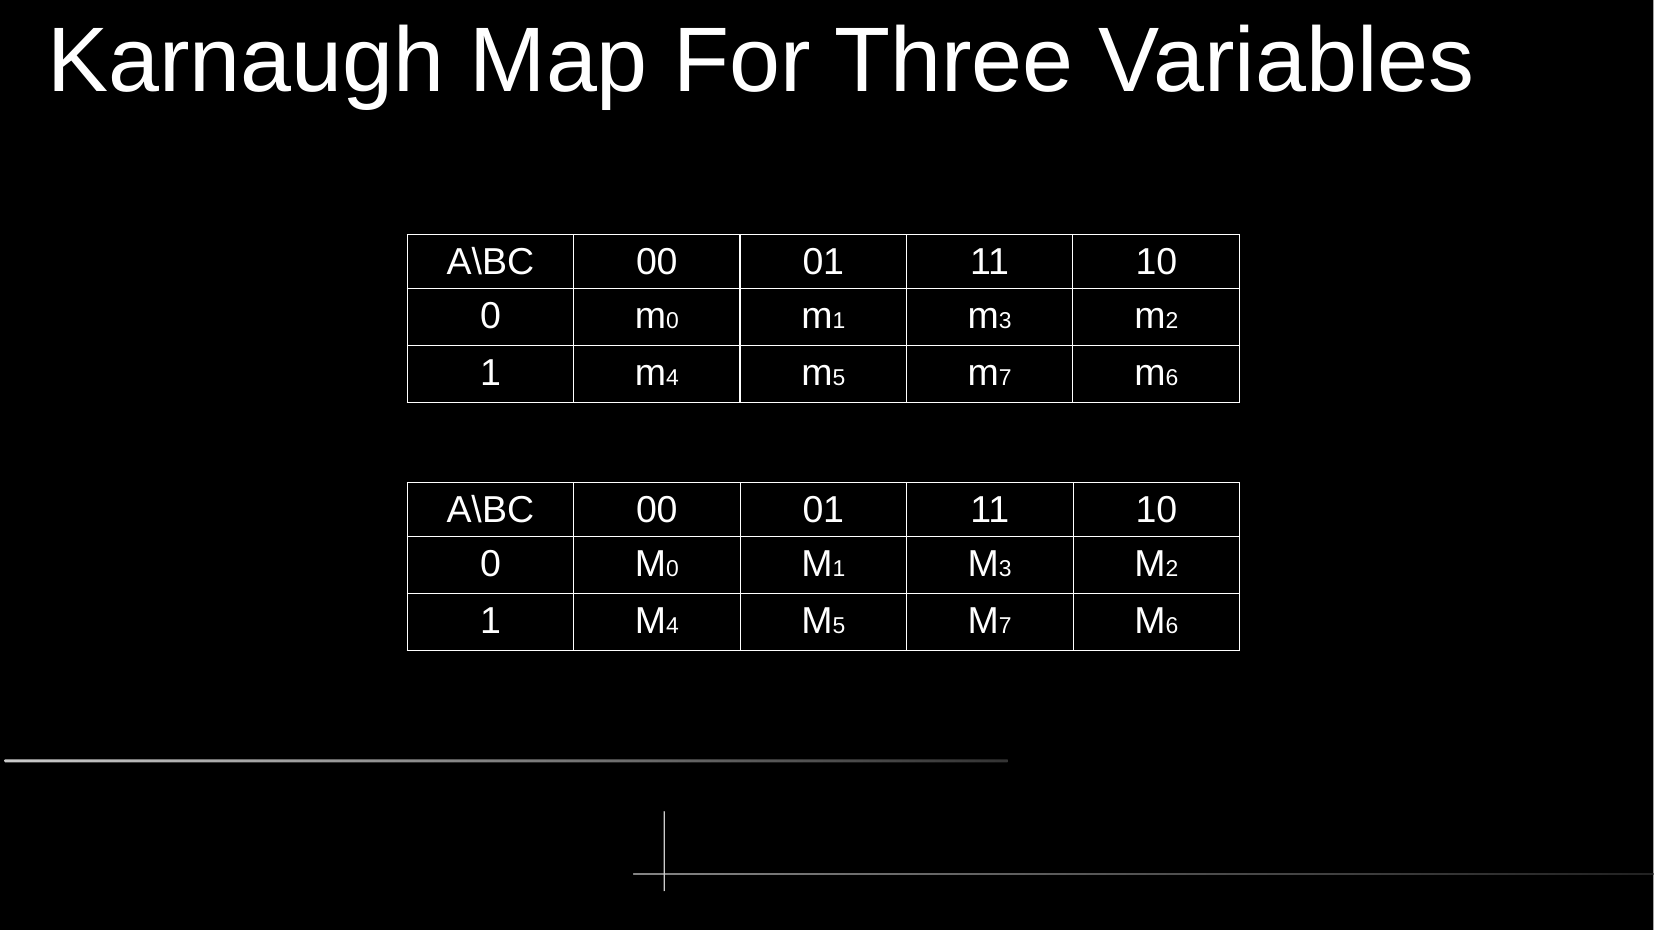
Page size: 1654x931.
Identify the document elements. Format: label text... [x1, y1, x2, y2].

table_cell M7 [907, 594, 1073, 650]
table_header 01 [741, 235, 906, 288]
table_cell m2 [1073, 289, 1239, 345]
table_header A\BC [408, 235, 573, 288]
table_cell M0 [574, 537, 740, 593]
table_cell M5 [741, 594, 906, 650]
table_cell M4 [574, 594, 740, 650]
table_cell 0 [408, 289, 573, 345]
table_cell m7 [907, 346, 1072, 402]
table_header 00 [574, 483, 740, 536]
table_cell M2 [1074, 537, 1239, 593]
table_header A\BC [408, 483, 573, 536]
table_cell m1 [741, 289, 906, 345]
table_cell 1 [408, 346, 573, 402]
table_header 01 [741, 483, 906, 536]
table_cell 1 [408, 594, 573, 650]
table_header 10 [1074, 483, 1239, 536]
table_cell m6 [1073, 346, 1239, 402]
table_cell 0 [408, 537, 573, 593]
table_cell m0 [574, 289, 739, 345]
table_cell M6 [1074, 594, 1239, 650]
table_cell m5 [741, 346, 906, 402]
table_cell M1 [741, 537, 906, 593]
table_header 10 [1073, 235, 1239, 288]
table_cell m3 [907, 289, 1072, 345]
title Karnaugh Map For Three Variables [23, 5, 1501, 114]
table_header 00 [574, 235, 739, 288]
table_header 11 [907, 483, 1073, 536]
table_cell M3 [907, 537, 1073, 593]
table_cell m4 [574, 346, 739, 402]
table_header 11 [907, 235, 1072, 288]
